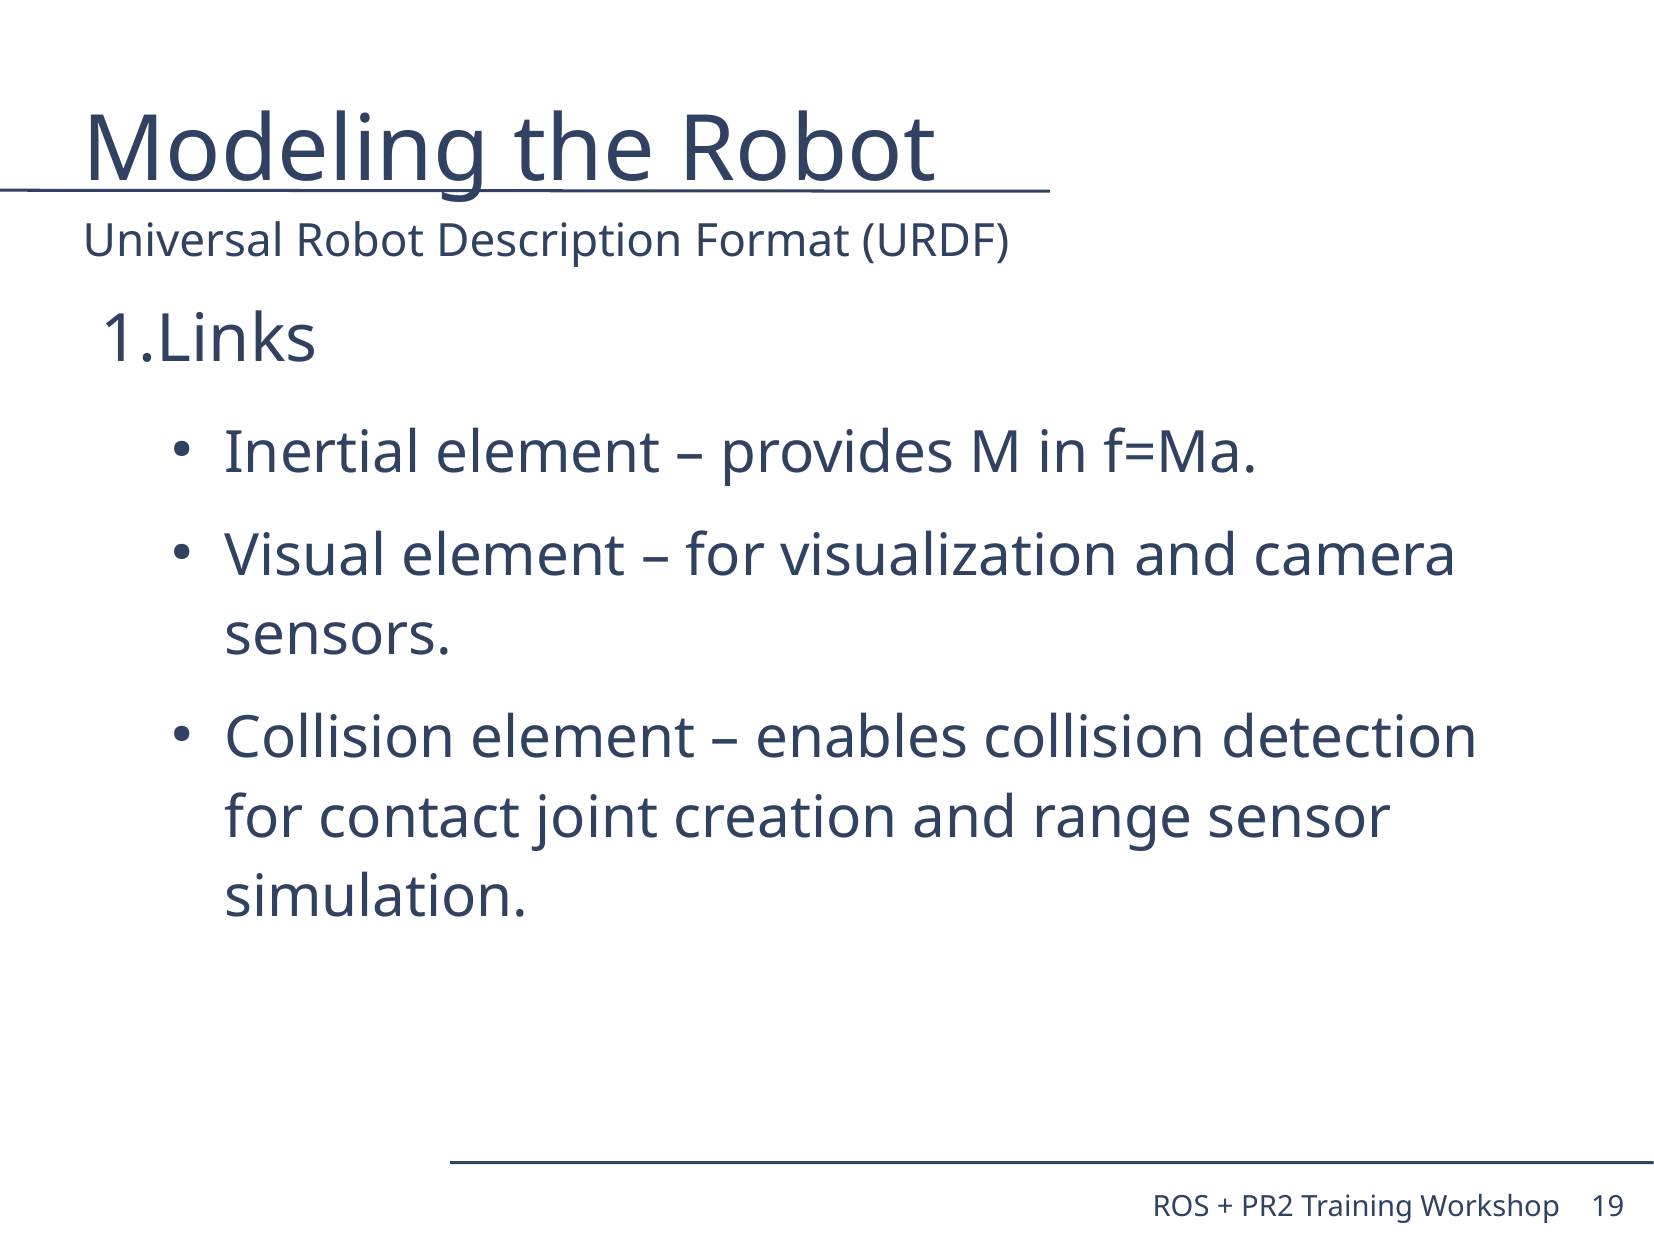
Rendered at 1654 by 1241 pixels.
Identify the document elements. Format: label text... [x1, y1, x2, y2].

list Links Inertial element – provides M in f=Ma. Visual element – for visualization and camera sensors. Collision element – enables collision detection for contact joint creation and range sensor simulation. [82, 290, 1571, 1109]
title Modeling the Robot Universal Robot Description Format (URDF) [82, 73, 1571, 281]
